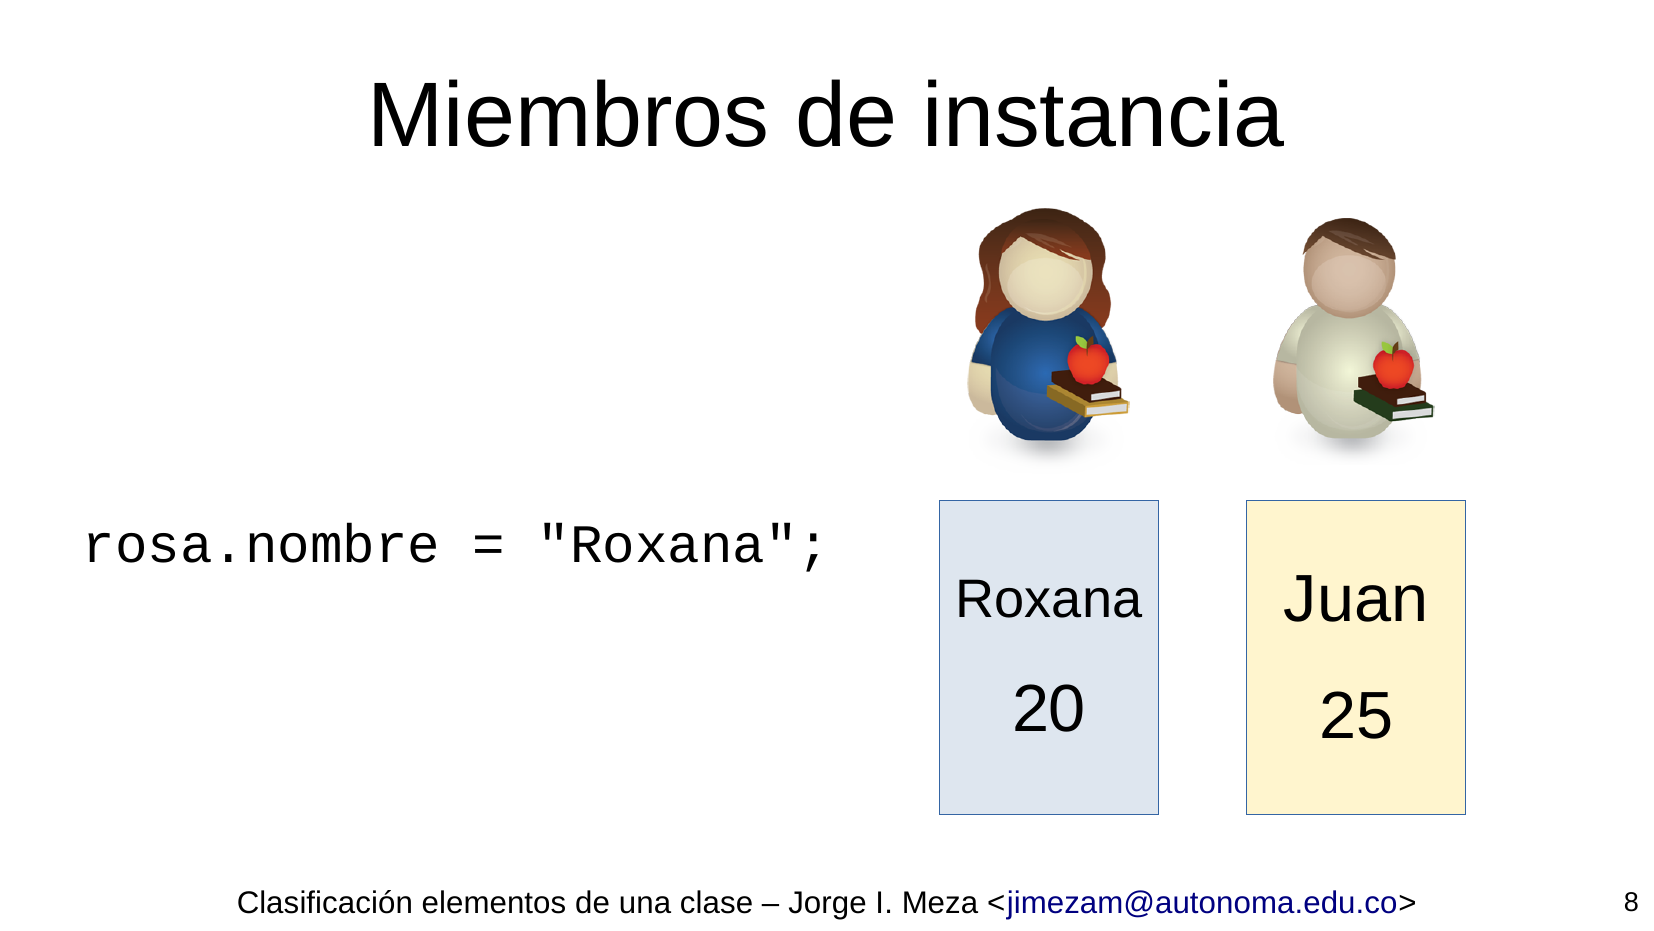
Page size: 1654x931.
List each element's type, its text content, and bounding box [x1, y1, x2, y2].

text_box Roxana 20 [939, 500, 1159, 815]
subtitle rosa.nombre = "Roxana"; [82, 217, 835, 879]
text_box Juan 25 [1246, 500, 1466, 815]
picture [1257, 195, 1453, 465]
picture [939, 186, 1161, 475]
title Miembros de instancia [82, 37, 1571, 193]
